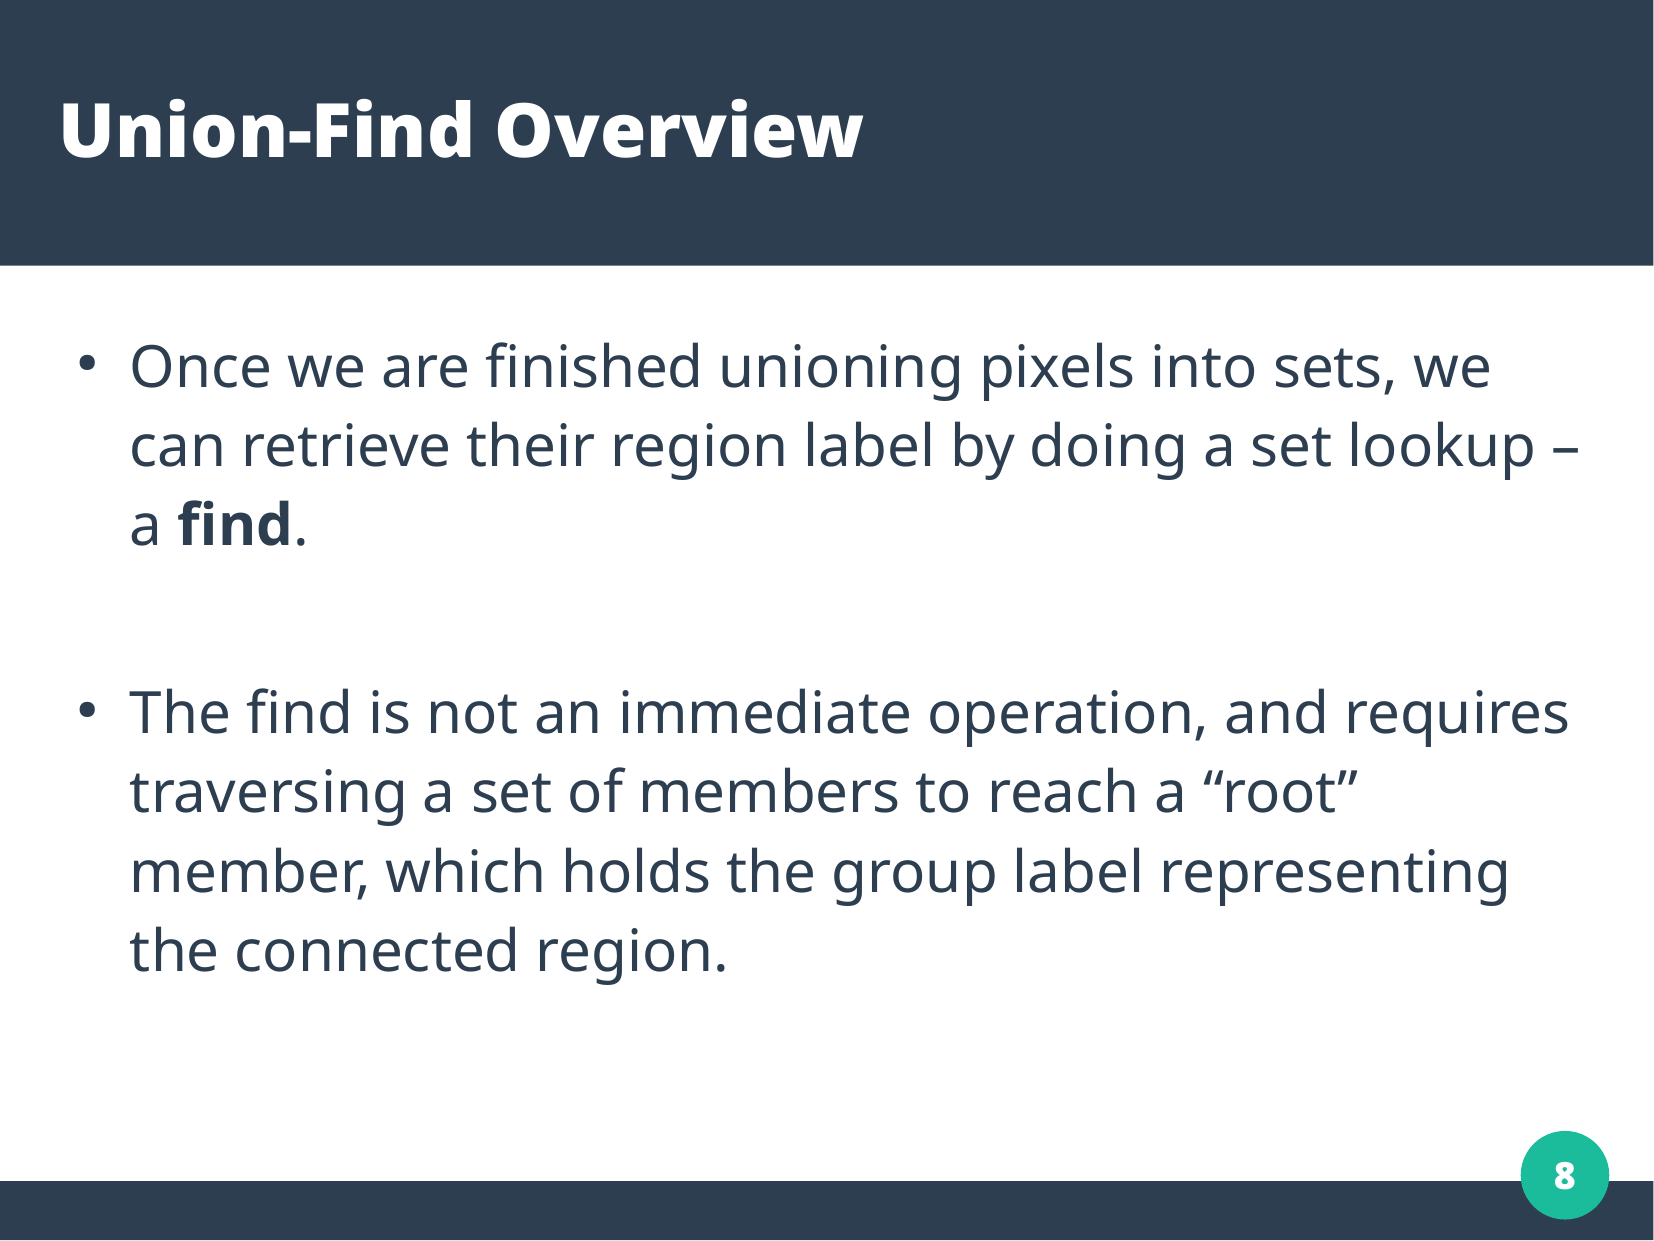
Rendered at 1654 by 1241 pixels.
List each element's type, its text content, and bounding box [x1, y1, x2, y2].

title Union-Find Overview [59, 49, 1595, 207]
list Once we are finished unioning pixels into sets, we can retrieve their region label by doing a set lookup – a find. The find is not an immediate operation, and requires traversing a set of members to reach a “root” member, which holds the group label representing the connected region. [59, 324, 1595, 1152]
